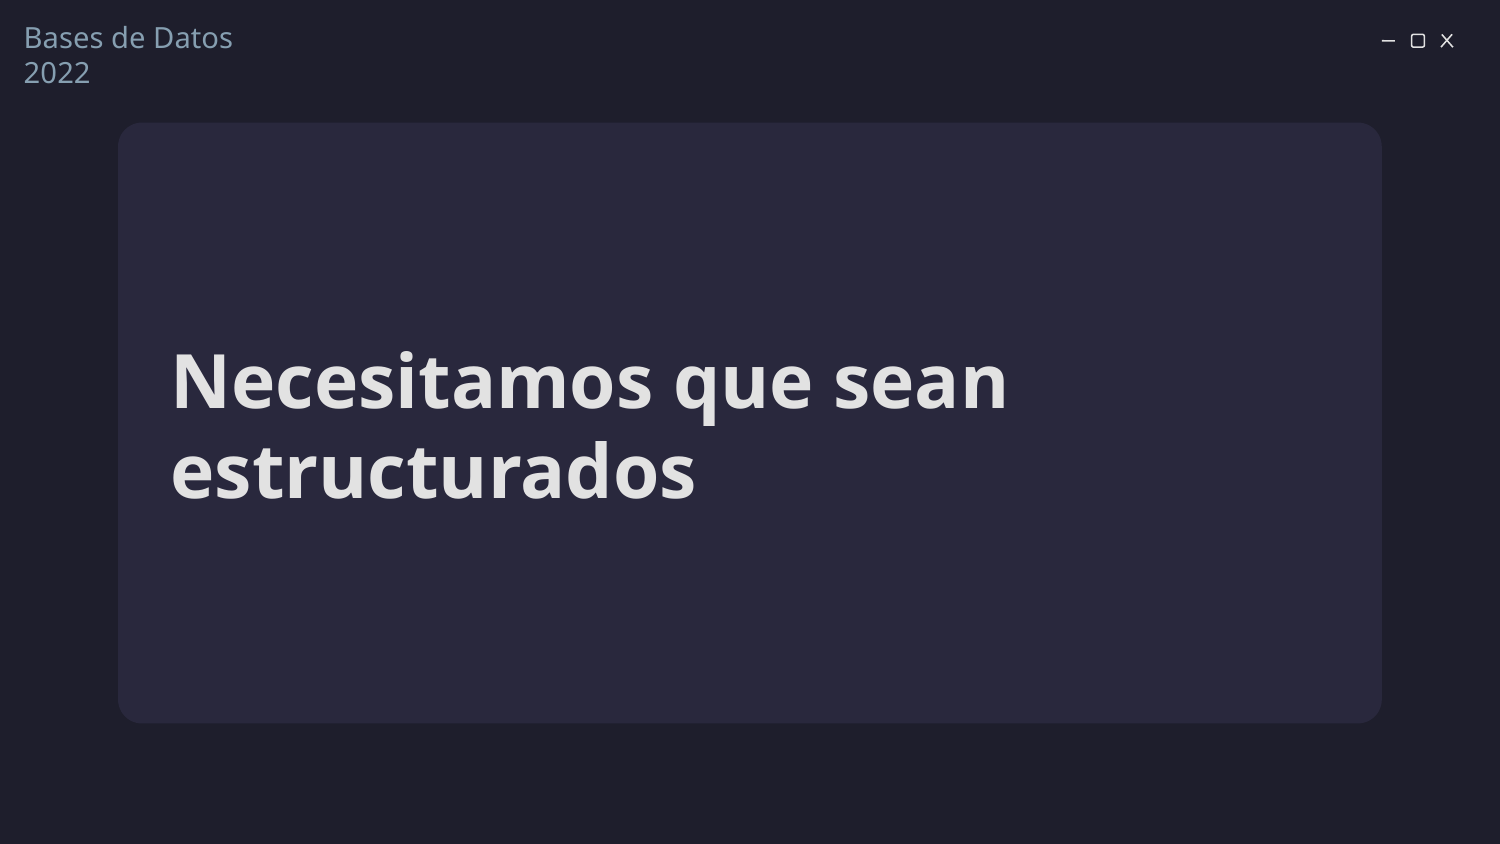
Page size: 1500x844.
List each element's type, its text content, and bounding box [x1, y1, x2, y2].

title Necesitamos que sean estructurados [155, 199, 1121, 647]
